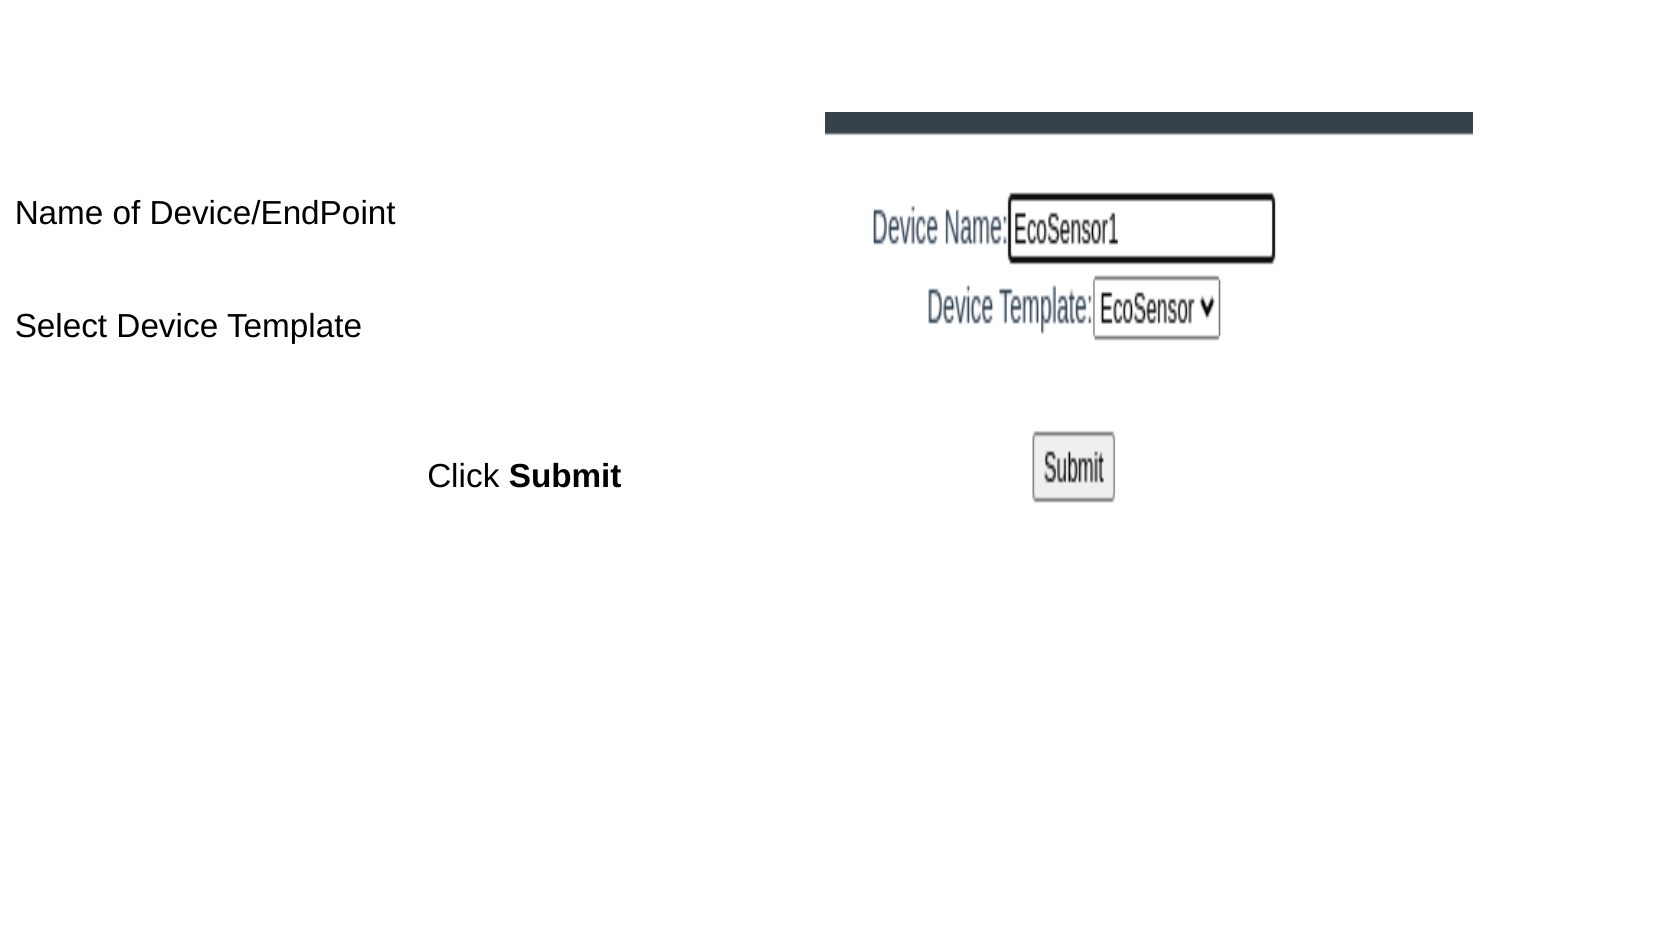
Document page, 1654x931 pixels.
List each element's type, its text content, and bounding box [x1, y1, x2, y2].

picture [825, 112, 1473, 676]
text_box Name of Device/EndPoint [0, 187, 451, 263]
text_box Click Submit [412, 450, 863, 526]
text_box Select Device Template [0, 300, 451, 376]
